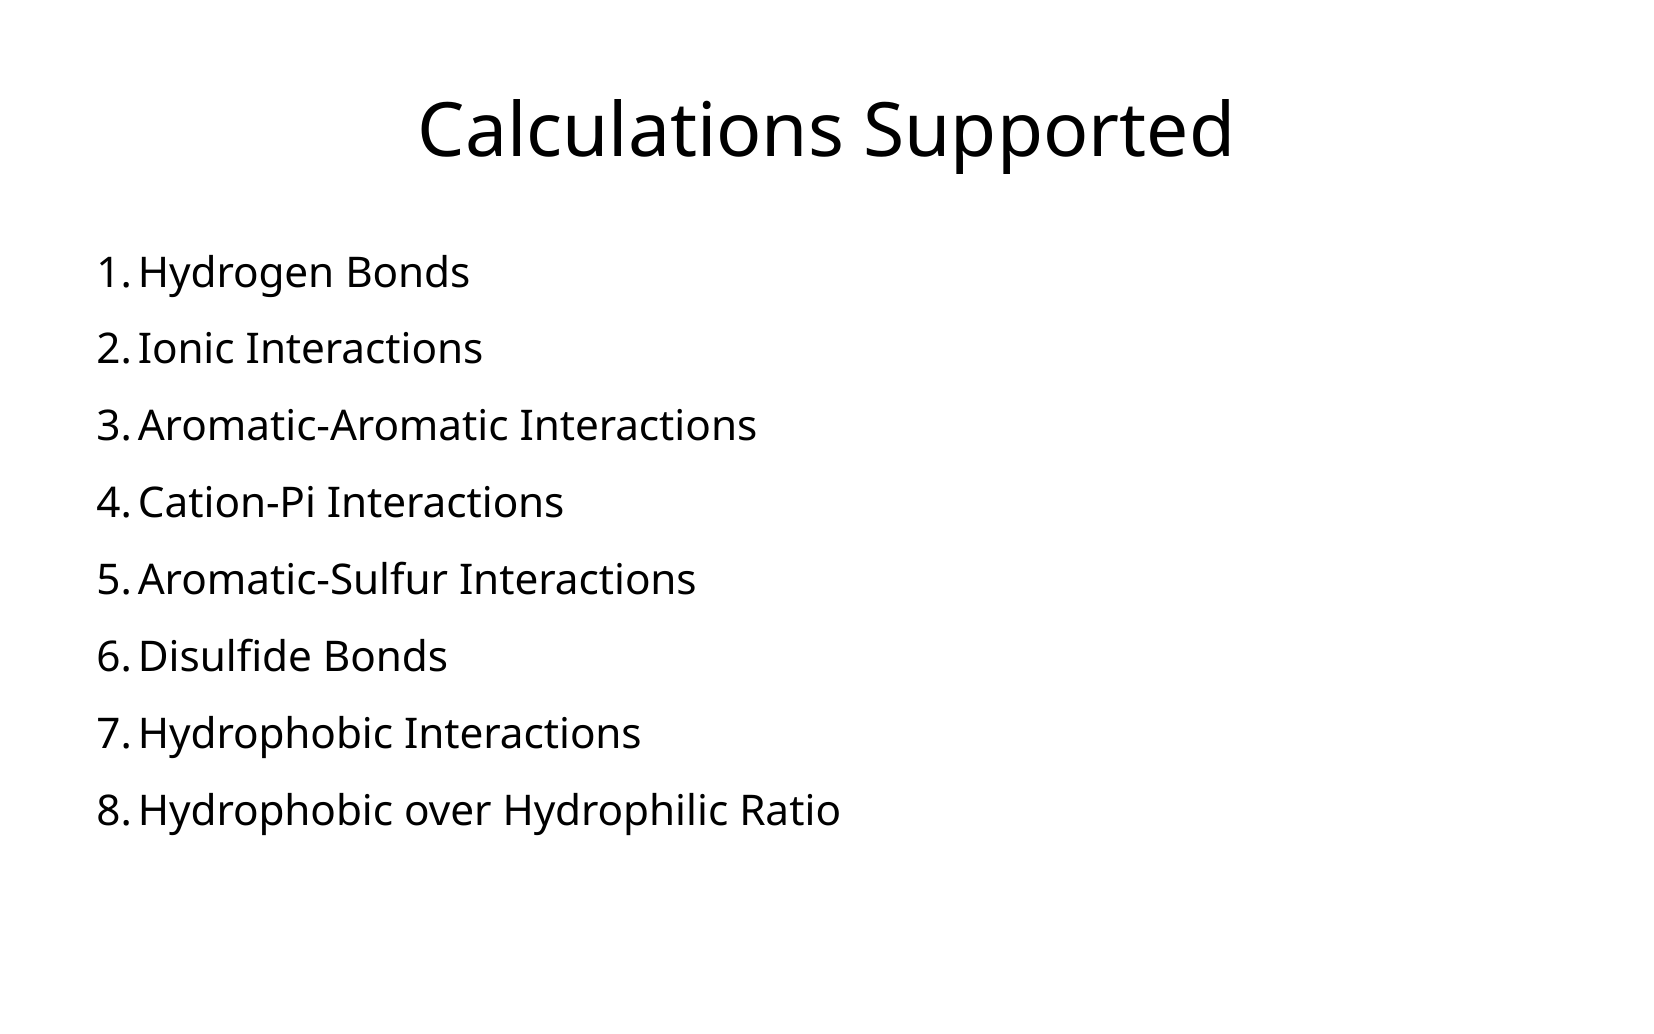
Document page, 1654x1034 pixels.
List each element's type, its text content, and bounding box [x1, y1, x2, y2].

title Calculations Supported [82, 41, 1571, 214]
list Hydrogen Bonds Ionic Interactions Aromatic-Aromatic Interactions Cation-Pi Interactions Aromatic-Sulfur Interactions Disulfide Bonds Hydrophobic Interactions Hydrophobic over Hydrophilic Ratio [82, 241, 1571, 842]
